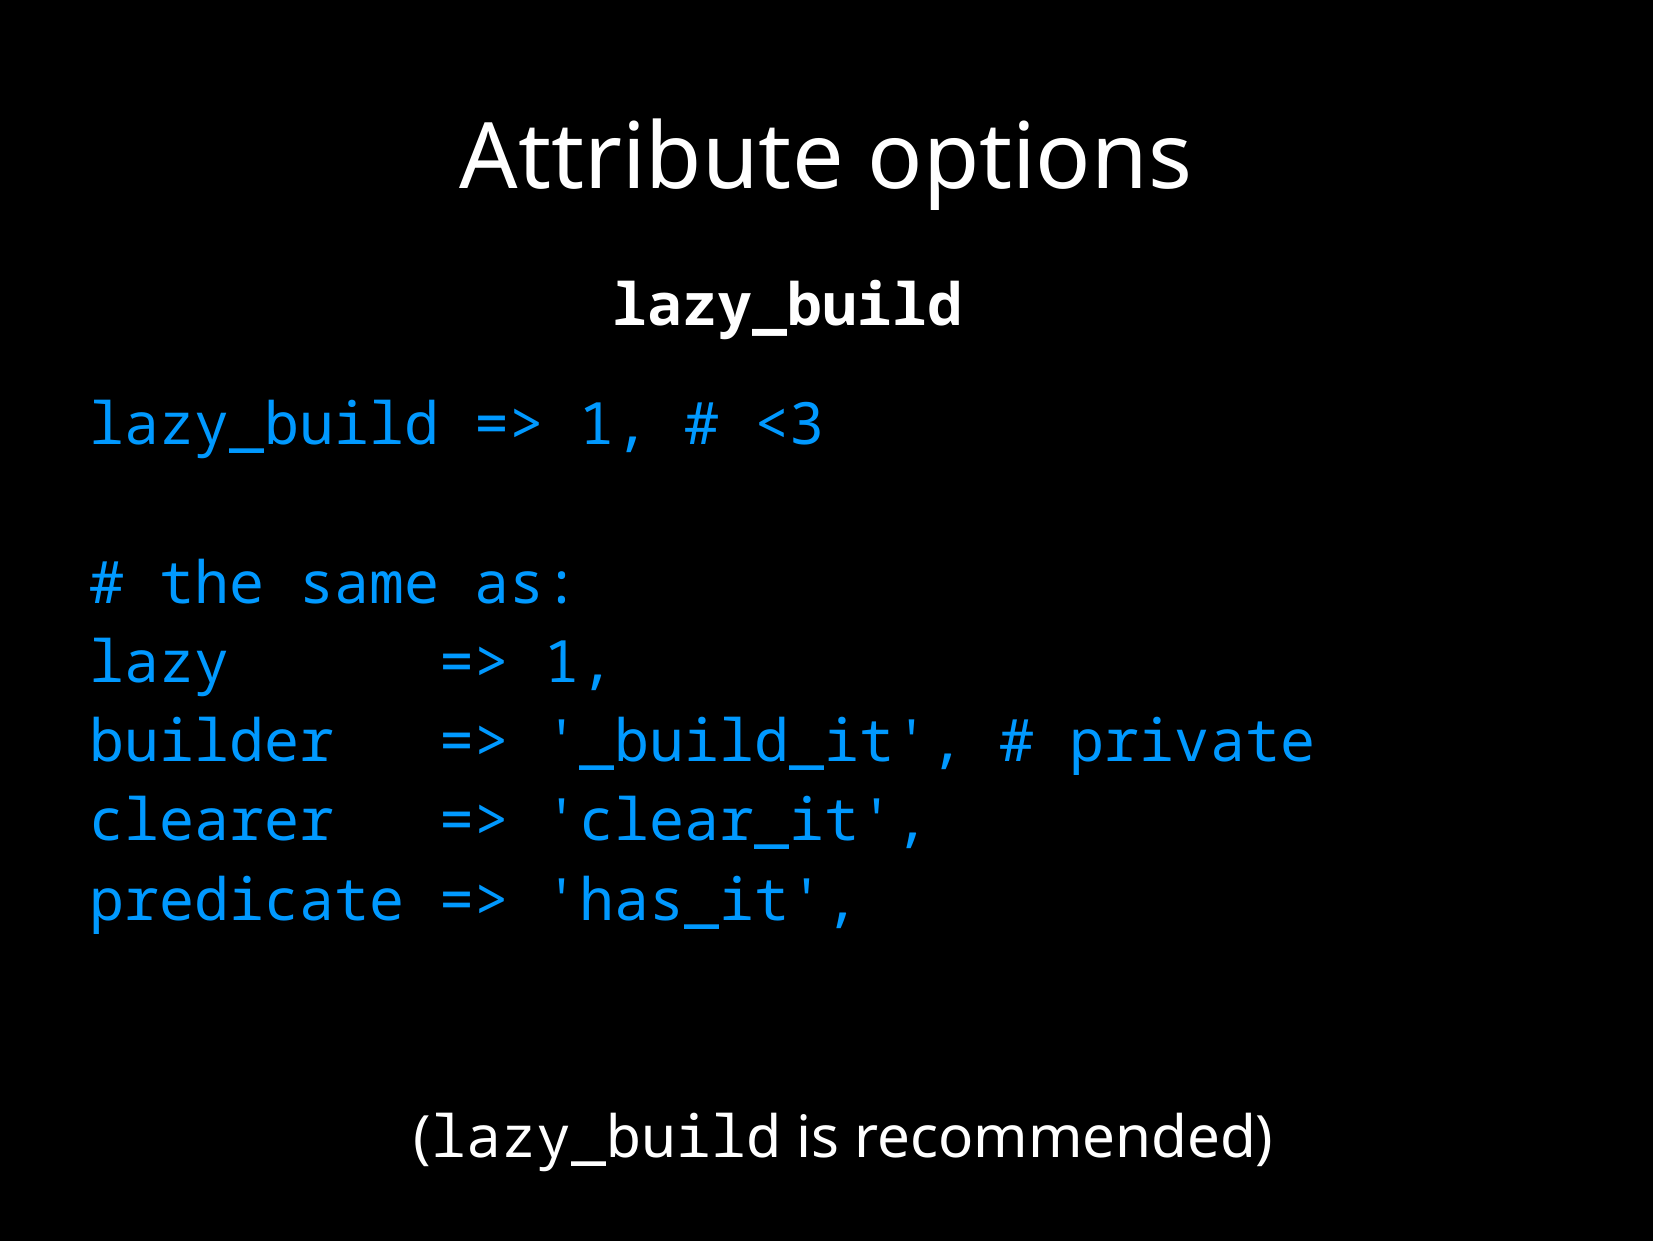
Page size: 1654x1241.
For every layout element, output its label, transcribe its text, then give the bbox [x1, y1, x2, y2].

text_box lazy_build => 1, # <3 # the same as: lazy => 1, builder => '_build_it', # private clearer => 'clear_it', predicate => 'has_it', (lazy_build is recommended) [75, 375, 1613, 1088]
text_box lazy_build [450, 255, 1126, 338]
title Attribute options [82, 49, 1571, 257]
